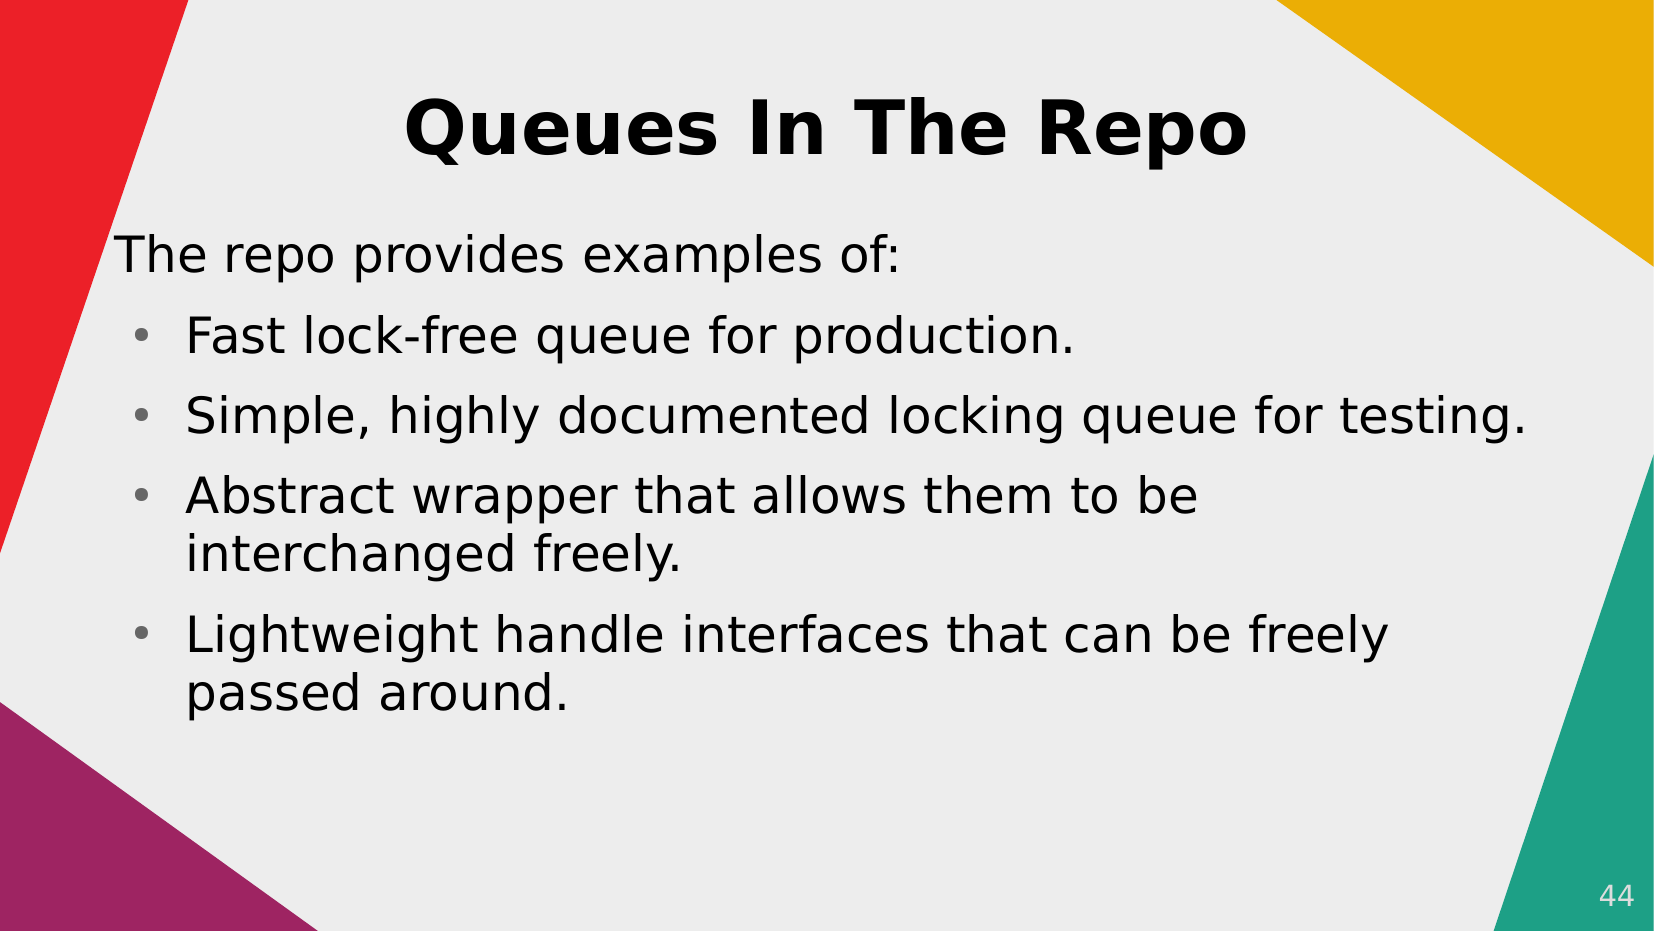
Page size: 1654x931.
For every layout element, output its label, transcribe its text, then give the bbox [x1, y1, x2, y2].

list The repo provides examples of: Fast lock-free queue for production. Simple, highly documented locking queue for testing. Abstract wrapper that allows them to be interchanged freely. Lightweight handle interfaces that can be freely passed around. [114, 226, 1539, 775]
title Queues In The Repo [114, 54, 1539, 203]
